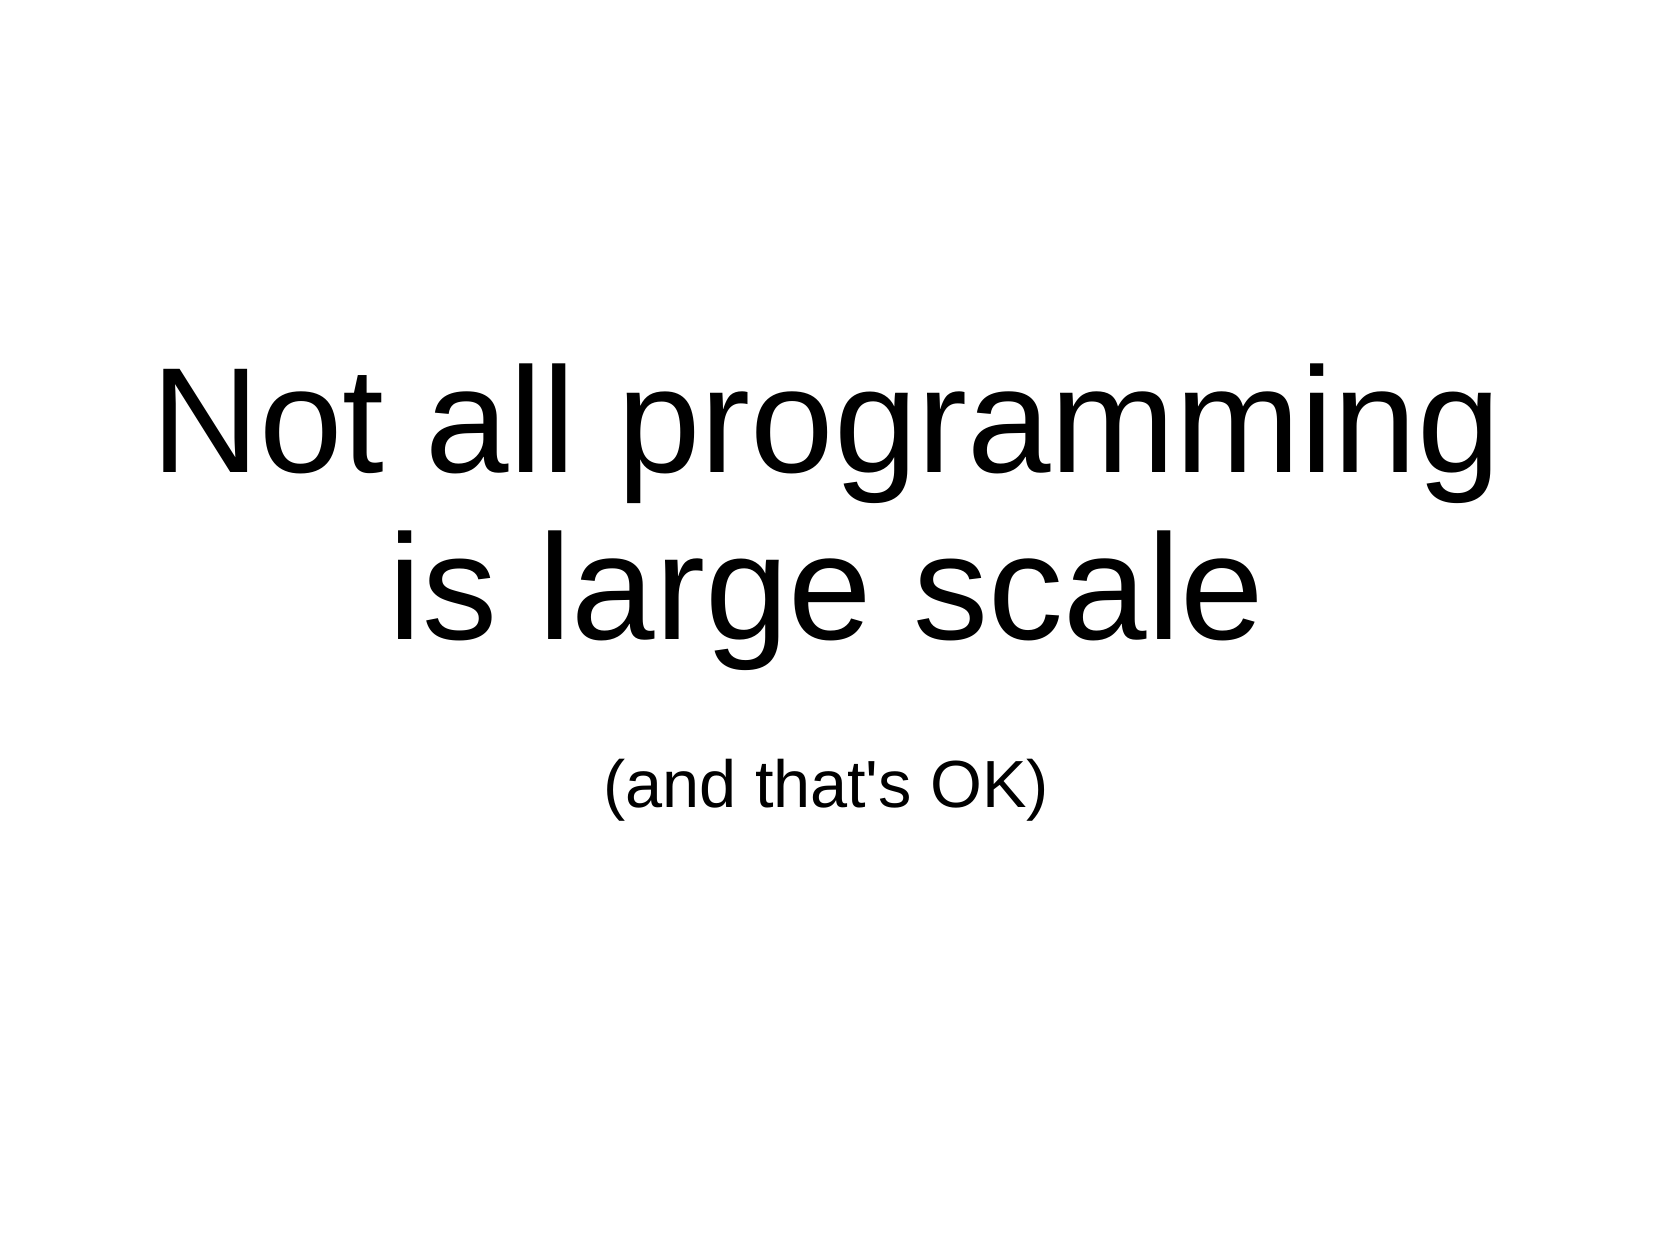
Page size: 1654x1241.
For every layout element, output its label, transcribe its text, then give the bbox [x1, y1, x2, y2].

subtitle Not all programming is large scale (and that's OK) [82, 49, 1571, 1109]
